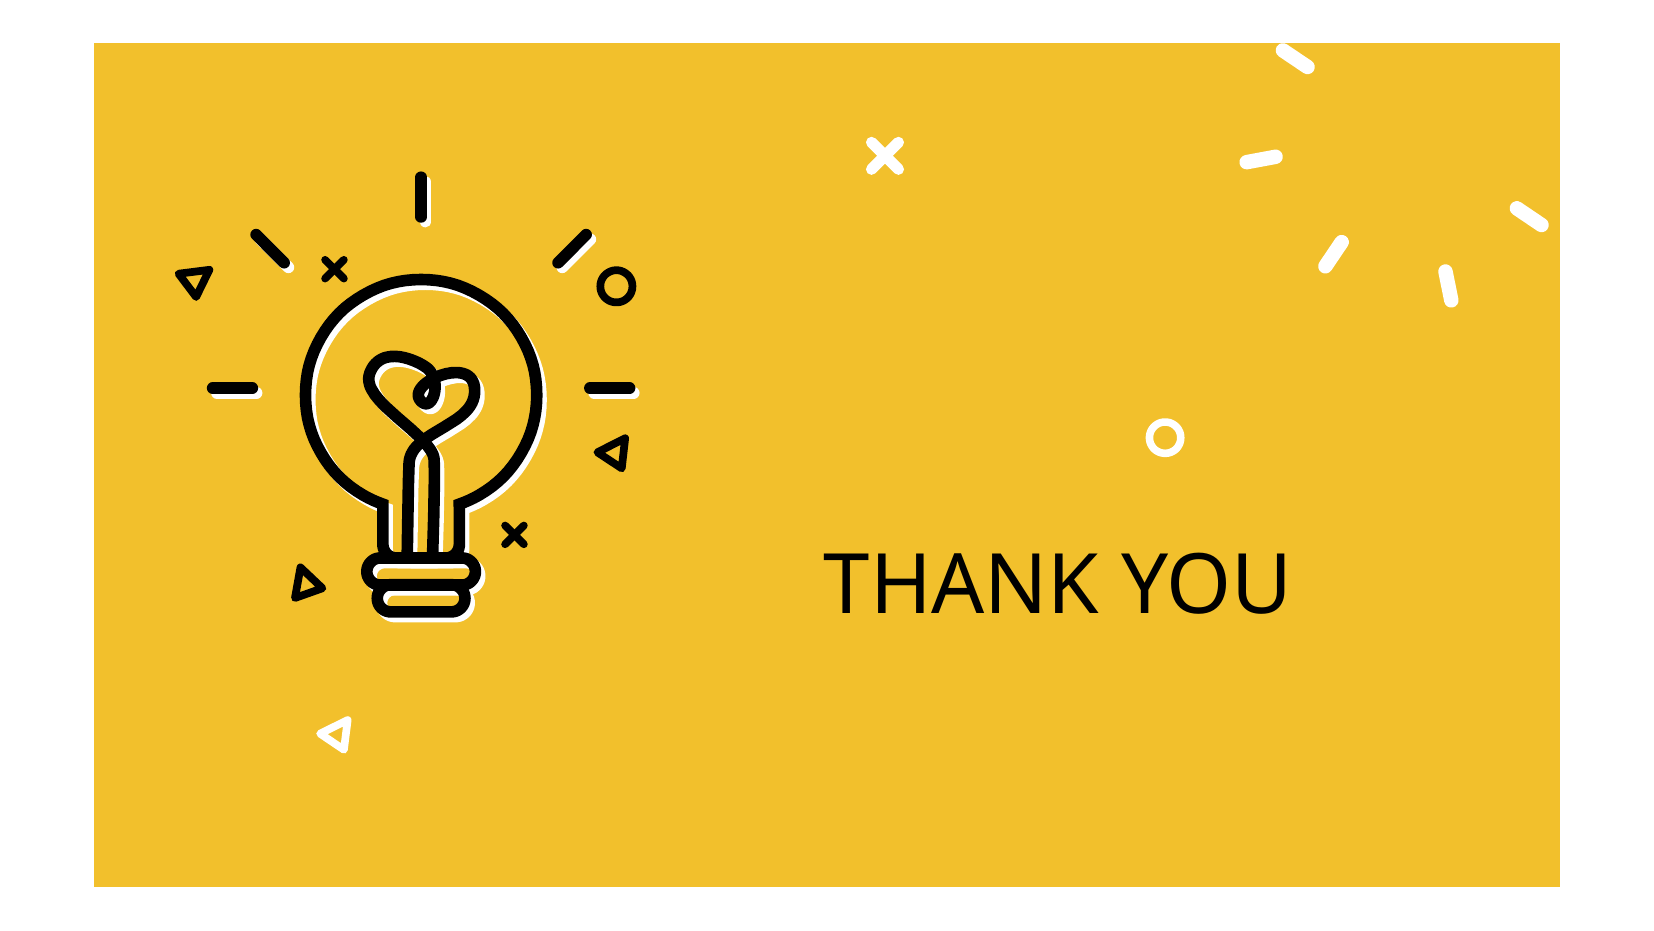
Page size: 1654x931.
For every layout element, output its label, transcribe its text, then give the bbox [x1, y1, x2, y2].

title THANK YOU [823, 524, 1544, 638]
